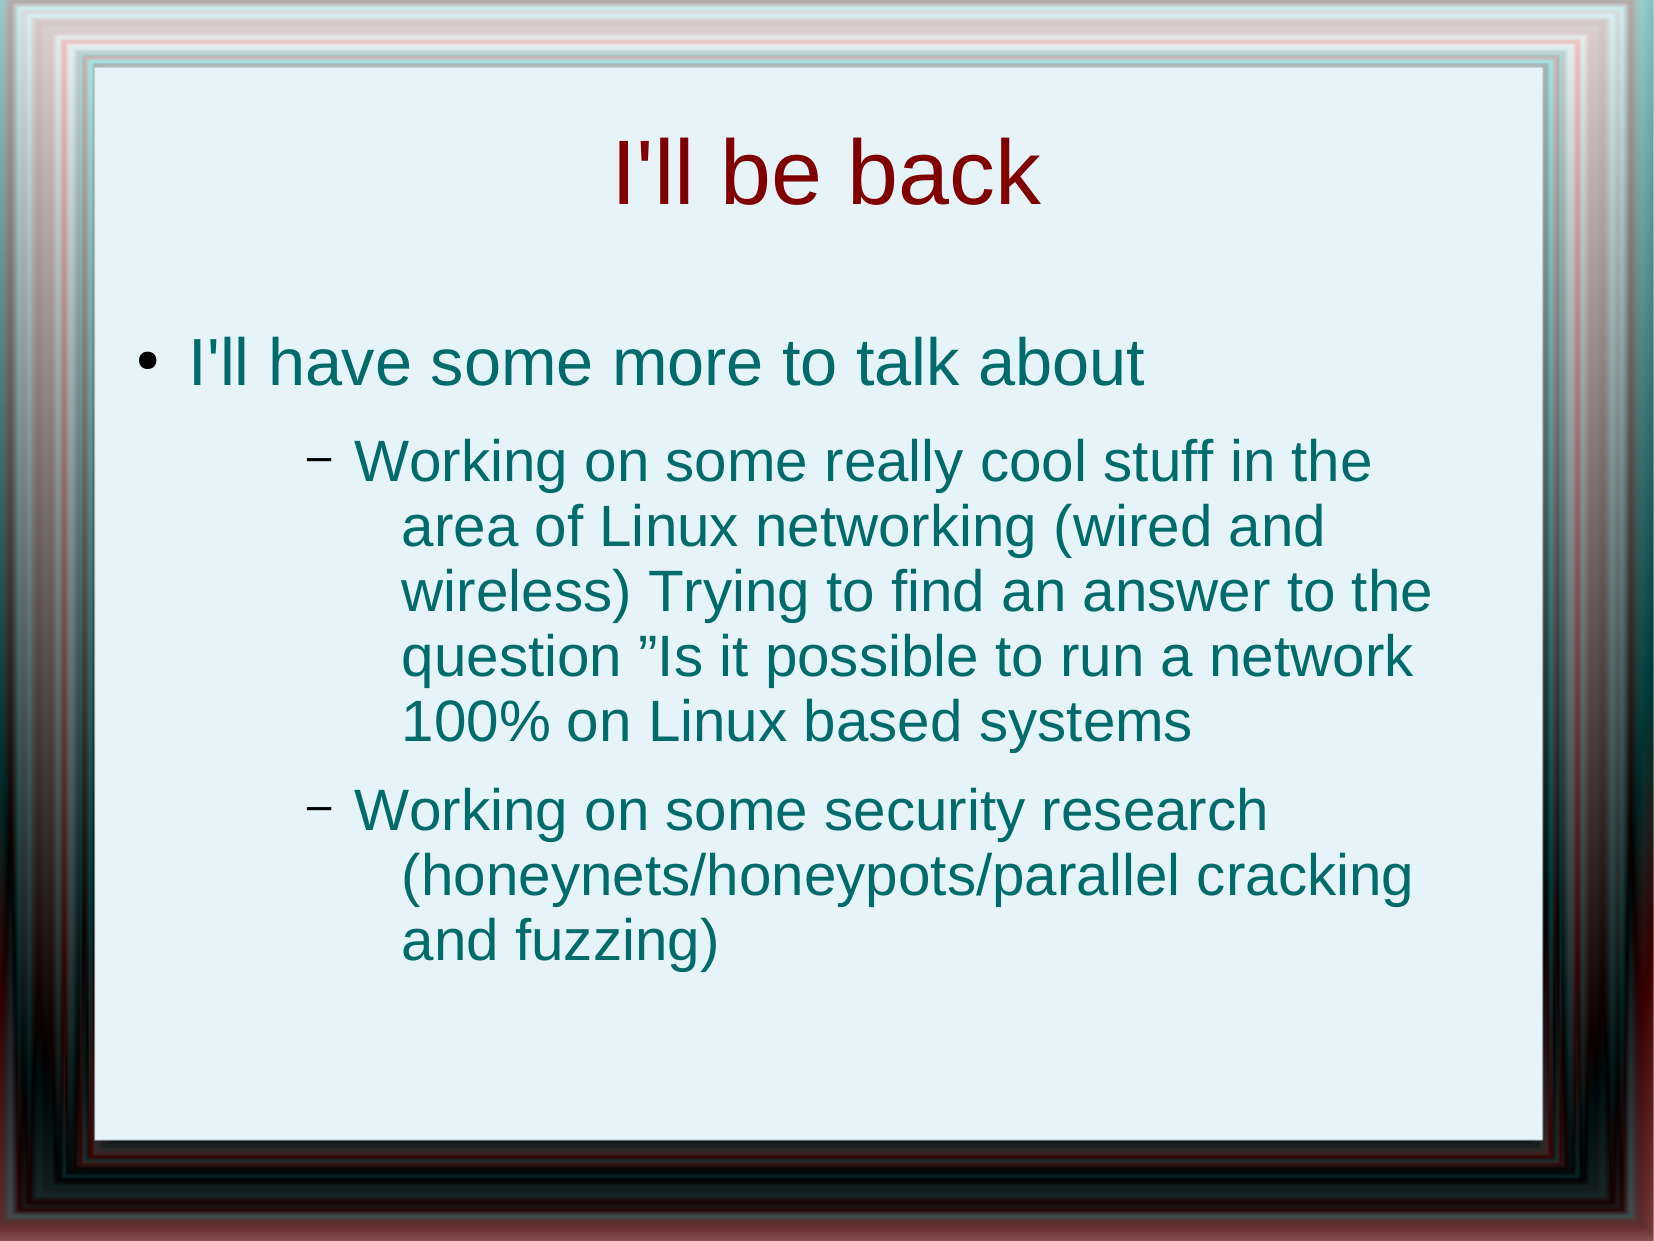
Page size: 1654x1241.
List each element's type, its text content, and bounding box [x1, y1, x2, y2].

picture [0, 0, 1654, 1241]
title I'll be back [118, 95, 1536, 250]
list I'll have some more to talk about Working on some really cool stuff in the area of Linux networking (wired and wireless) Trying to find an answer to the question ”Is it possible to run a network 100% on Linux based systems Working on some security research (honeynets/honeypots/parallel cracking and fuzzing) [118, 324, 1506, 1129]
